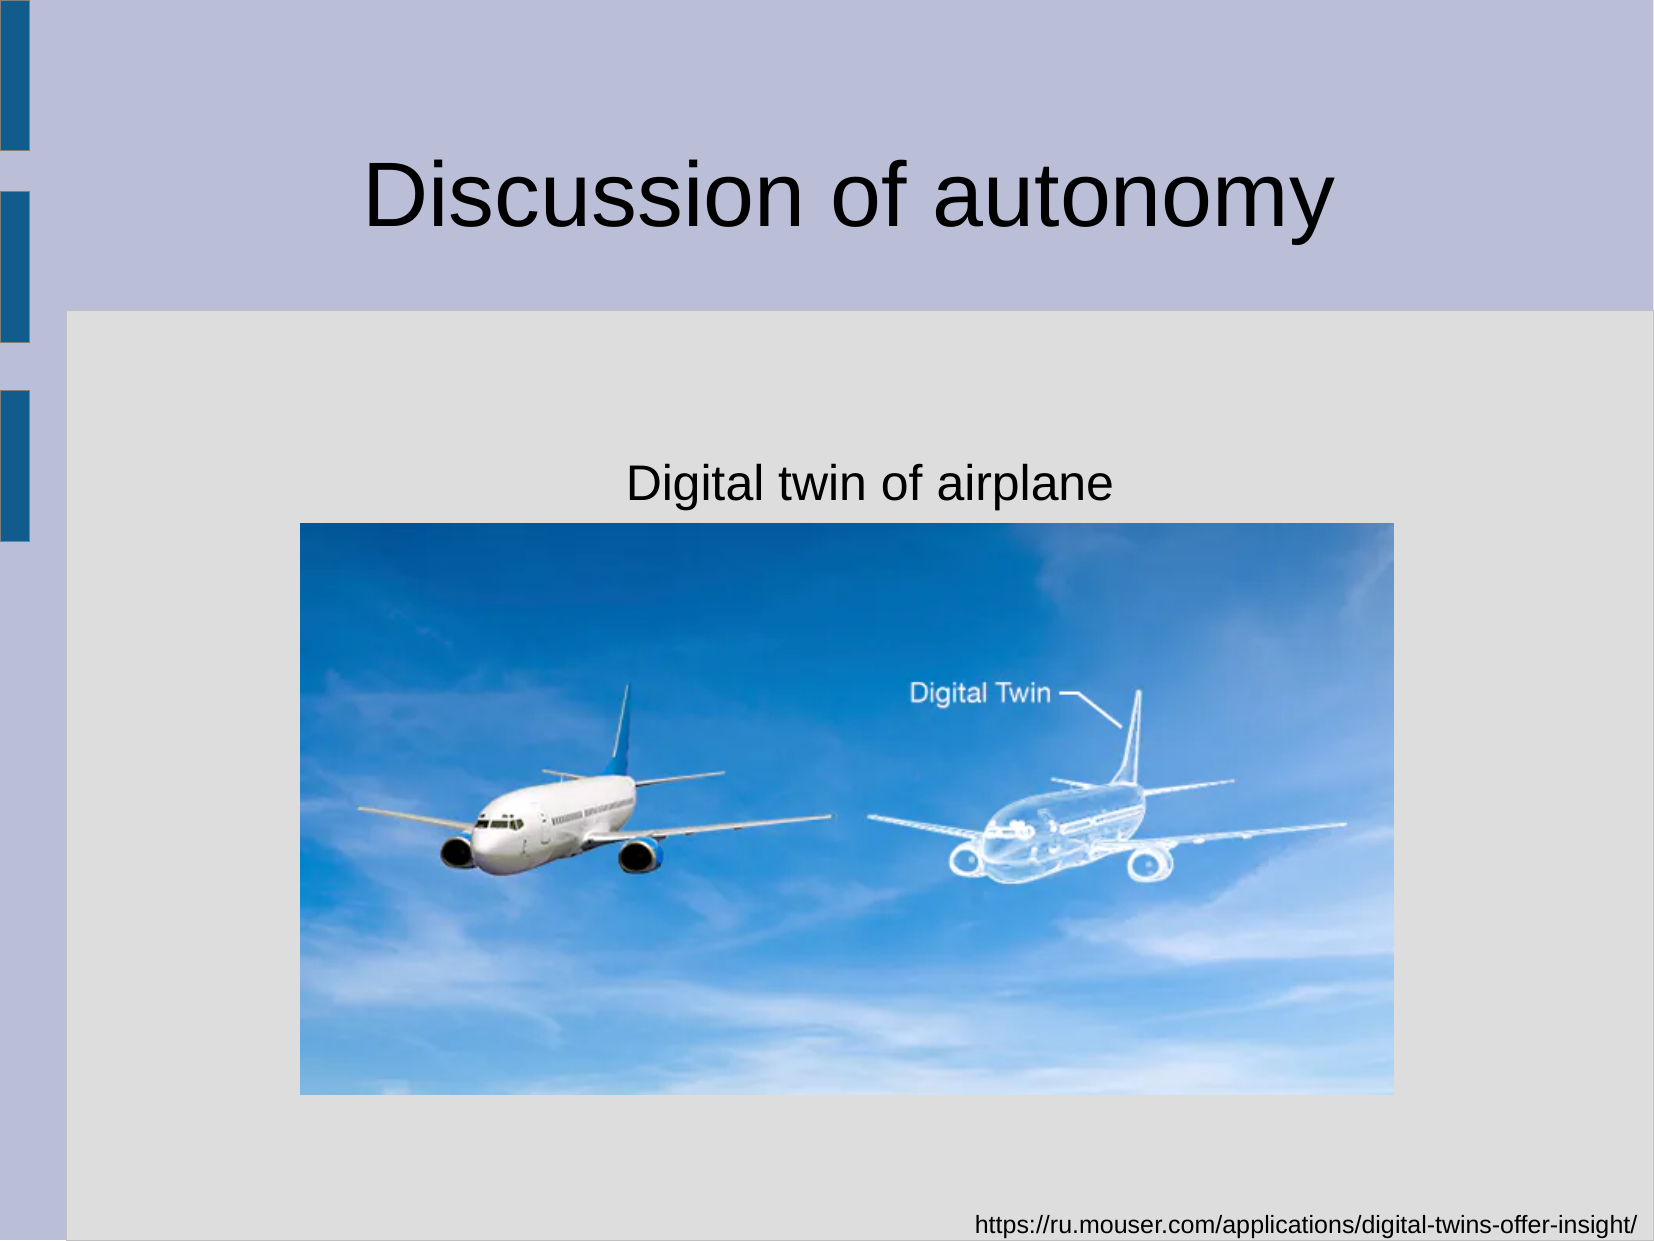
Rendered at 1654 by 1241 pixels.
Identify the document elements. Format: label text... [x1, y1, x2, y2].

picture [300, 523, 1394, 1096]
text_box https://ru.mouser.com/applications/digital-twins-offer-insight/ [960, 1203, 1654, 1241]
title Discussion of autonomy [121, 91, 1534, 299]
text_box Digital twin of airplane [120, 447, 1621, 631]
